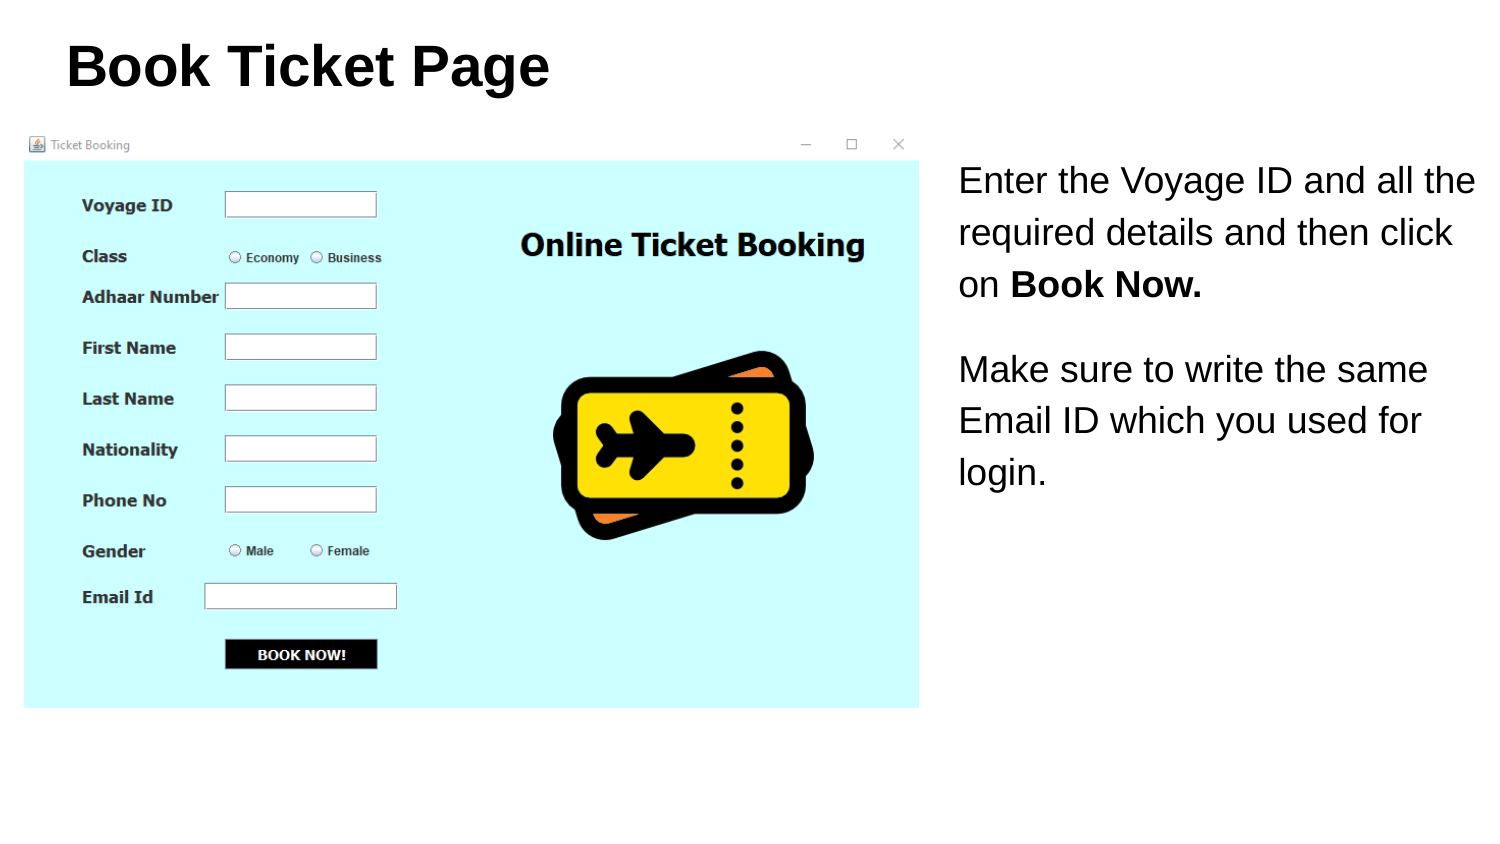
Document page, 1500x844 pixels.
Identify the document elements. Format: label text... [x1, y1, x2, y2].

title Book Ticket Page [51, 13, 1449, 108]
picture [24, 132, 919, 709]
list Enter the Voyage ID and all the required details and then click on Book Now. Make sure to write the same Email ID which you used for login. [943, 134, 1500, 749]
